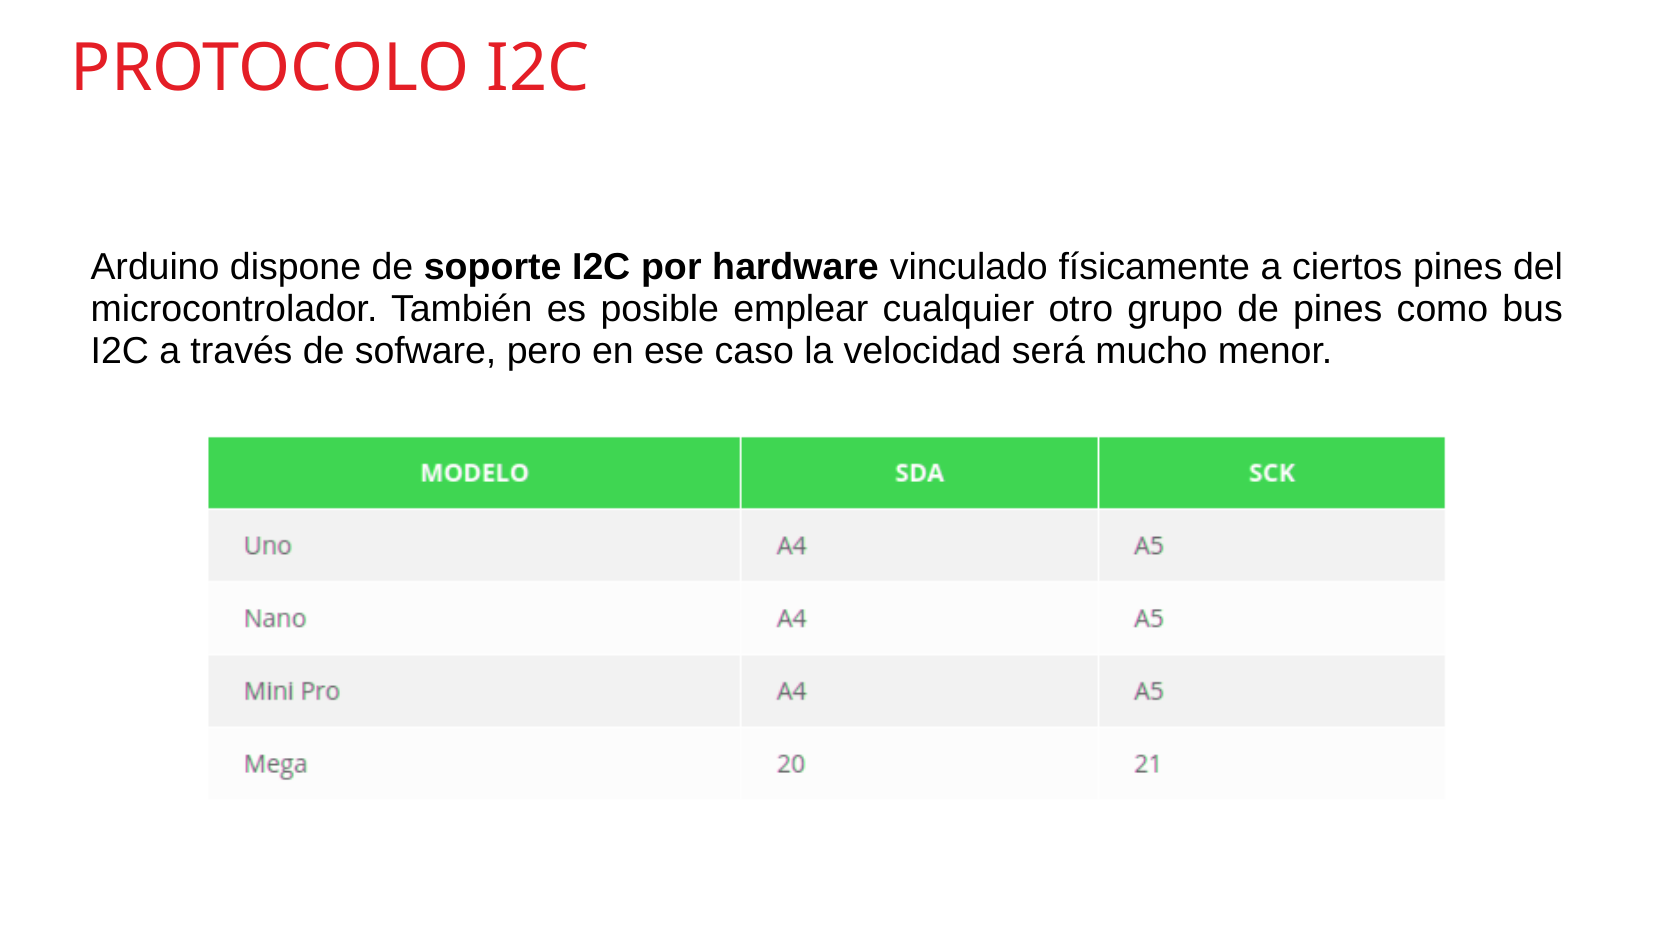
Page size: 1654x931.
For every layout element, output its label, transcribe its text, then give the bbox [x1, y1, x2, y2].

picture [200, 427, 1454, 812]
title PROTOCOLO I2C [70, 11, 1347, 118]
text_box Arduino dispone de soporte I2C por hardware vinculado físicamente a ciertos pines del microcontrolador. También es posible emplear cualquier otro grupo de pines como bus I2C a través de sofware, pero en ese caso la velocidad será mucho menor. [75, 237, 1578, 383]
